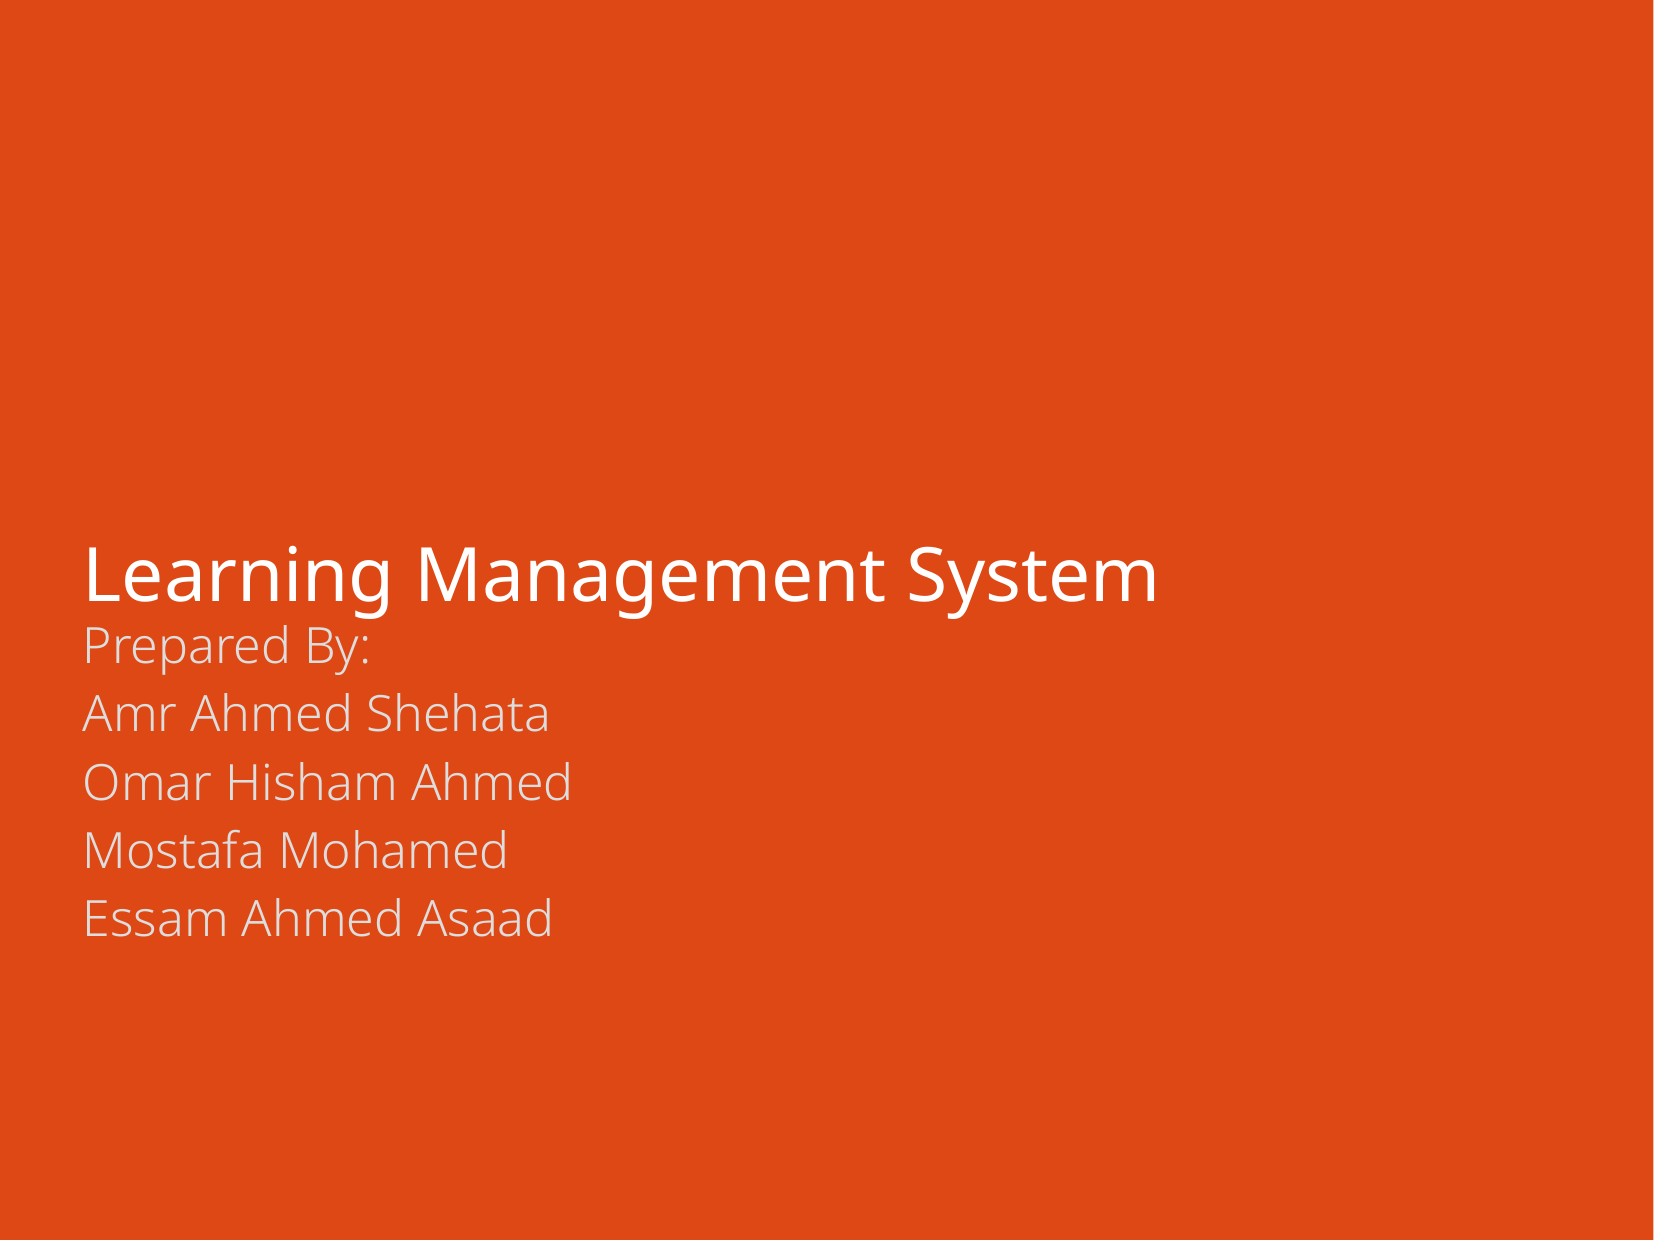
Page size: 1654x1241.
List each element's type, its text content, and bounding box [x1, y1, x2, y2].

title Learning Management System [82, 519, 1571, 626]
subtitle Prepared By: Amr Ahmed Shehata Omar Hisham Ahmed Mostafa Mohamed Essam Ahmed Asaad [82, 639, 1571, 922]
